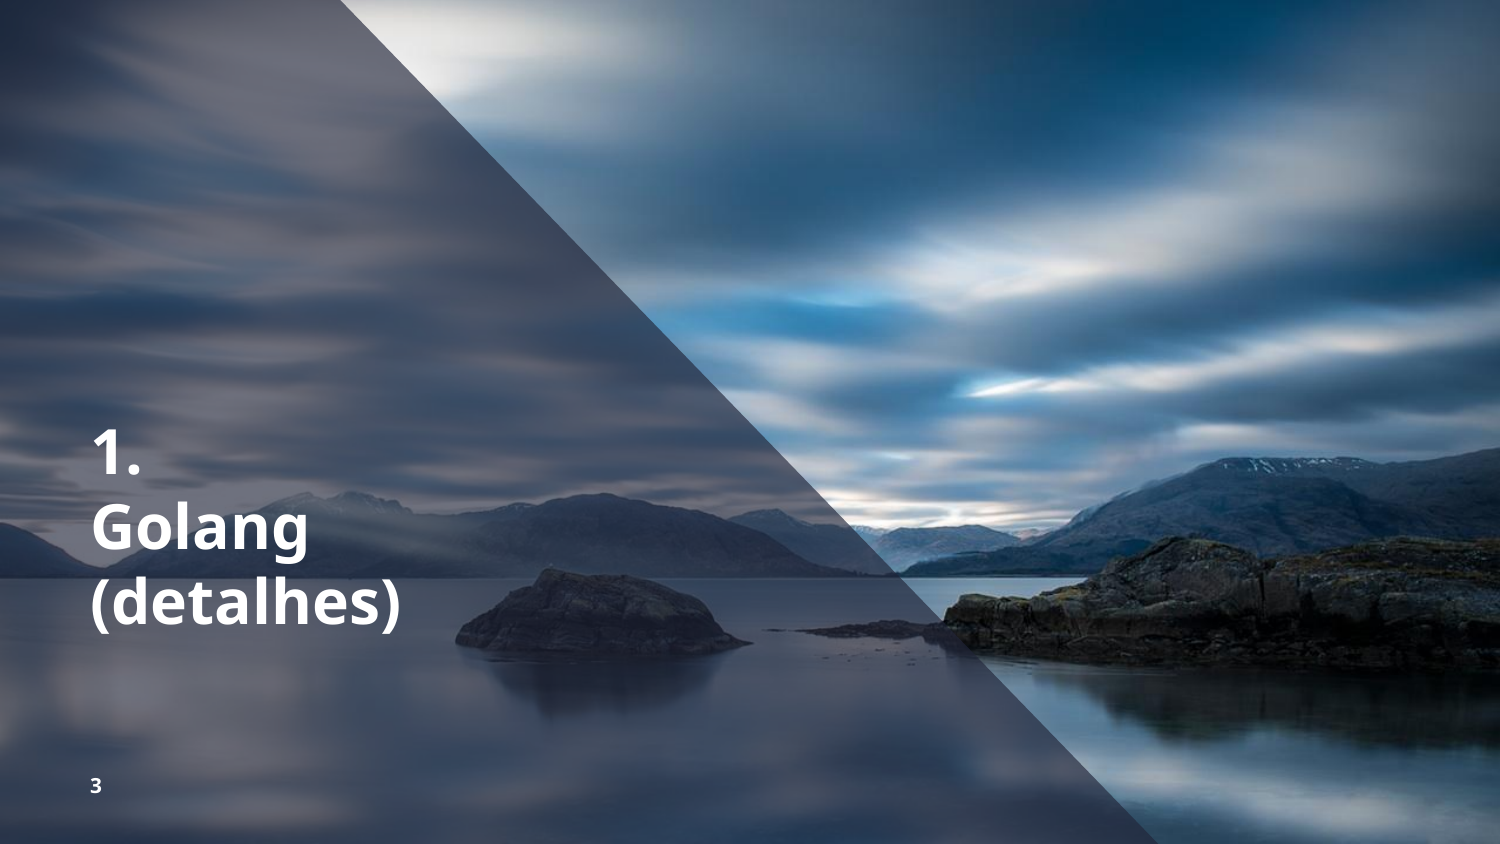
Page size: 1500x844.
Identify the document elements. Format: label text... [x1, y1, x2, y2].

picture [342, 0, 1500, 844]
slide_number <number> [75, 766, 165, 807]
title 1. Golang (detalhes) [75, 486, 629, 652]
